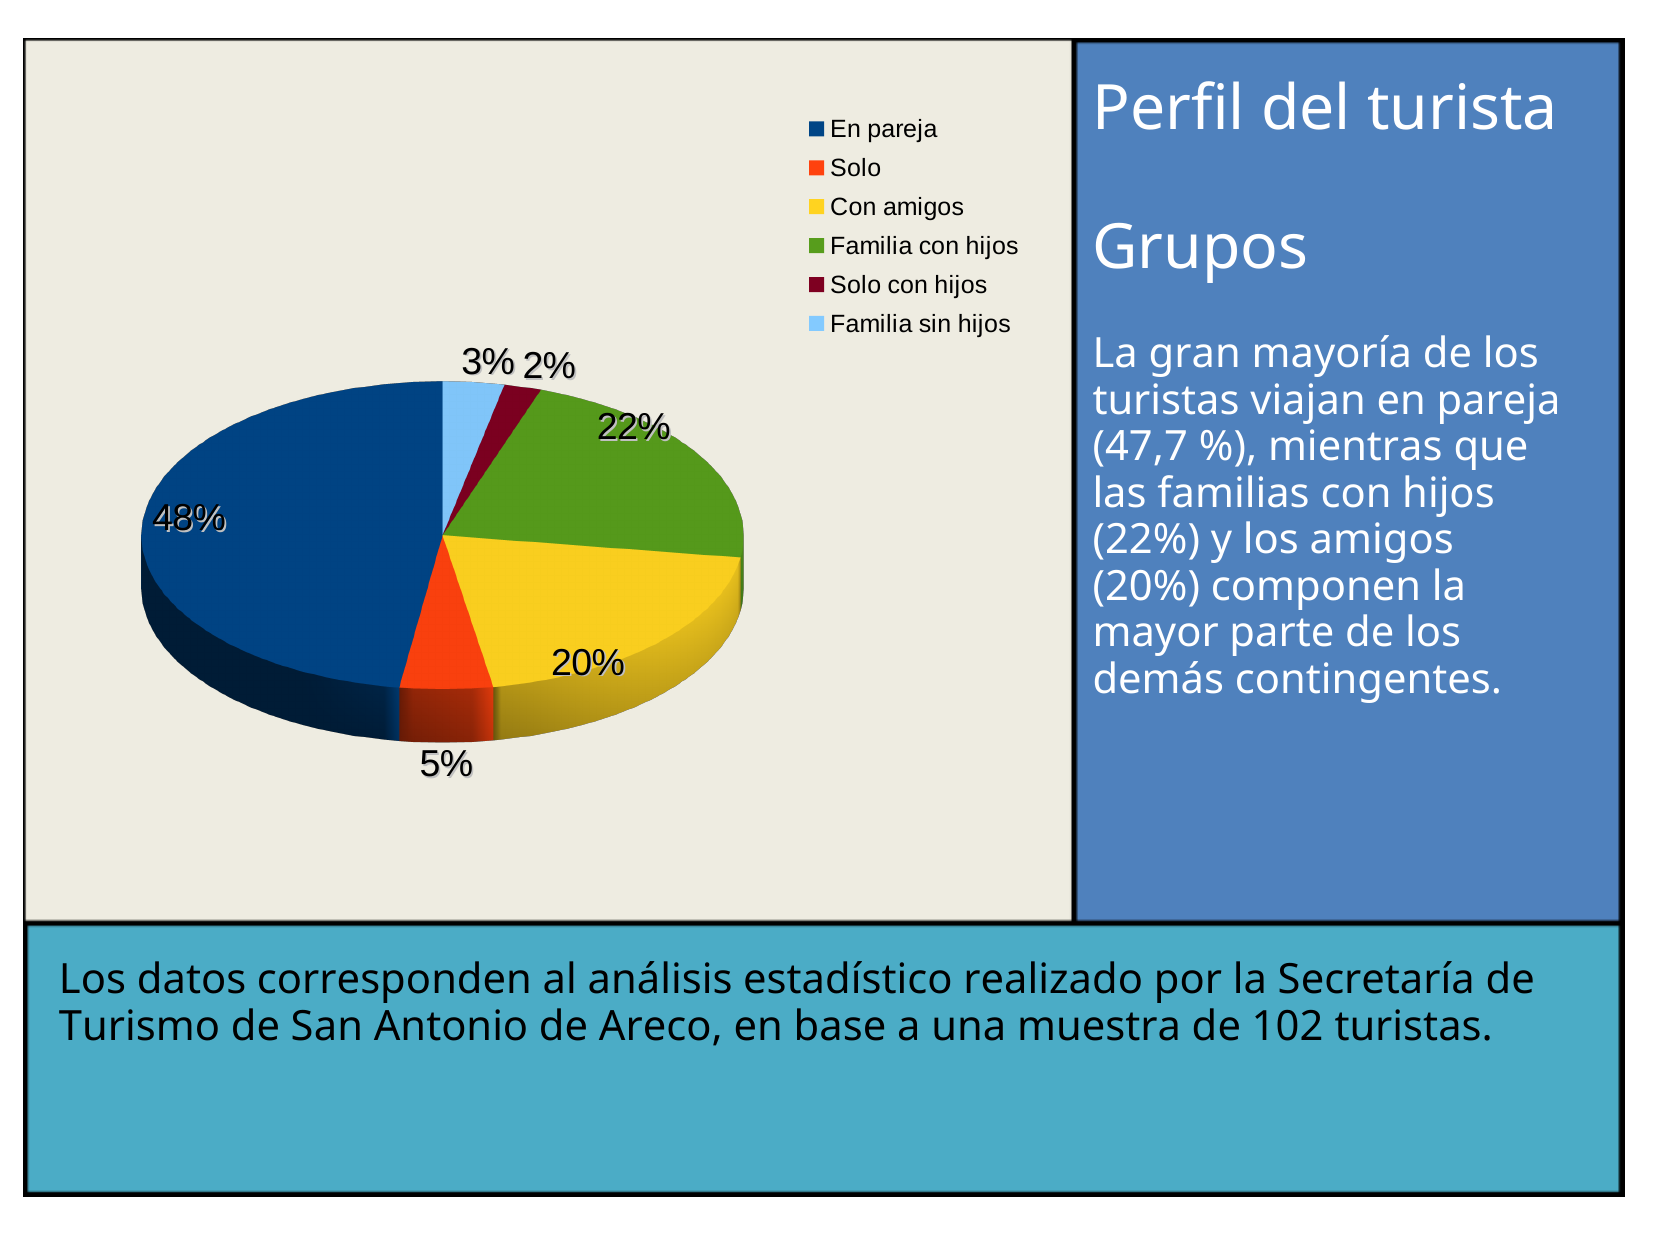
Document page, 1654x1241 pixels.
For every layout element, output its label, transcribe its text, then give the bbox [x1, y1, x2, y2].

text_box La gran mayoría de los turistas viajan en pareja (47,7 %), mientras que las familias con hijos (22%) y los amigos (20%) componen la mayor parte de los demás contingentes. [1092, 330, 1565, 674]
chart [47, 94, 1041, 855]
picture [23, 38, 1630, 1202]
text_box Perfil del turista Grupos [1092, 73, 1565, 180]
text_box Los datos corresponden al análisis estadístico realizado por la Secretaría de Turismo de San Antonio de Areco, en base a una muestra de 102 turistas. [59, 956, 1583, 1075]
